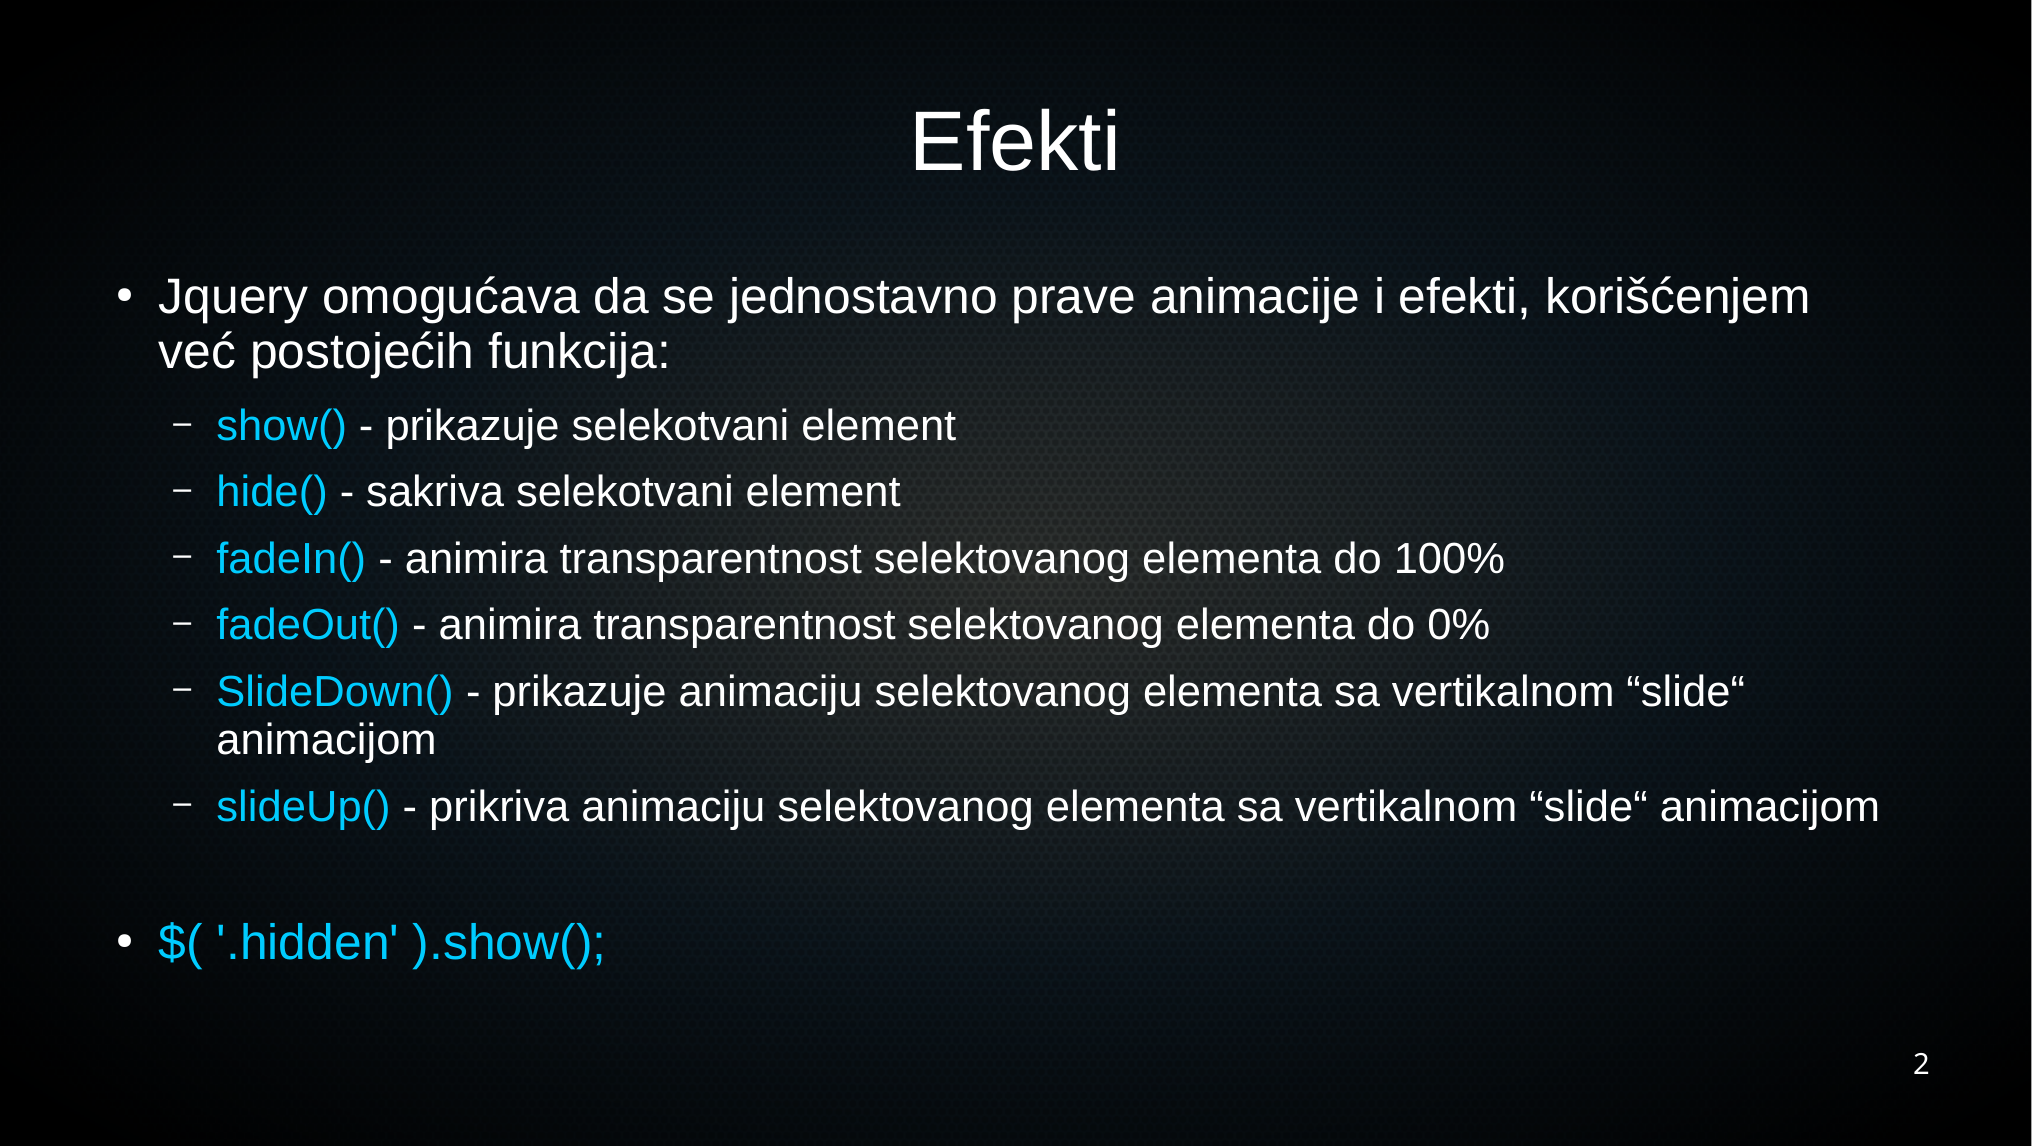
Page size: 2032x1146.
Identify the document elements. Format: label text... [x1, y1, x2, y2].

picture [0, 0, 2032, 1146]
list Jquery omogućava da se jednostavno prave animacije i efekti, korišćenjem već postojećih funkcija: show() - prikazuje selekotvani element hide() - sakriva selekotvani element fadeIn() - animira transparentnost selektovanog elementa do 100% fadeOut() - animira transparentnost selektovanog elementa do 0% SlideDown() - prikazuje animaciju selektovanog elementa sa vertikalnom “slide“ animacijom slideUp() - prikriva animaciju selektovanog elementa sa vertikalnom “slide“ animacijom $( '.hidden' ).show(); [101, 268, 1890, 1004]
title Efekti [101, 45, 1930, 237]
